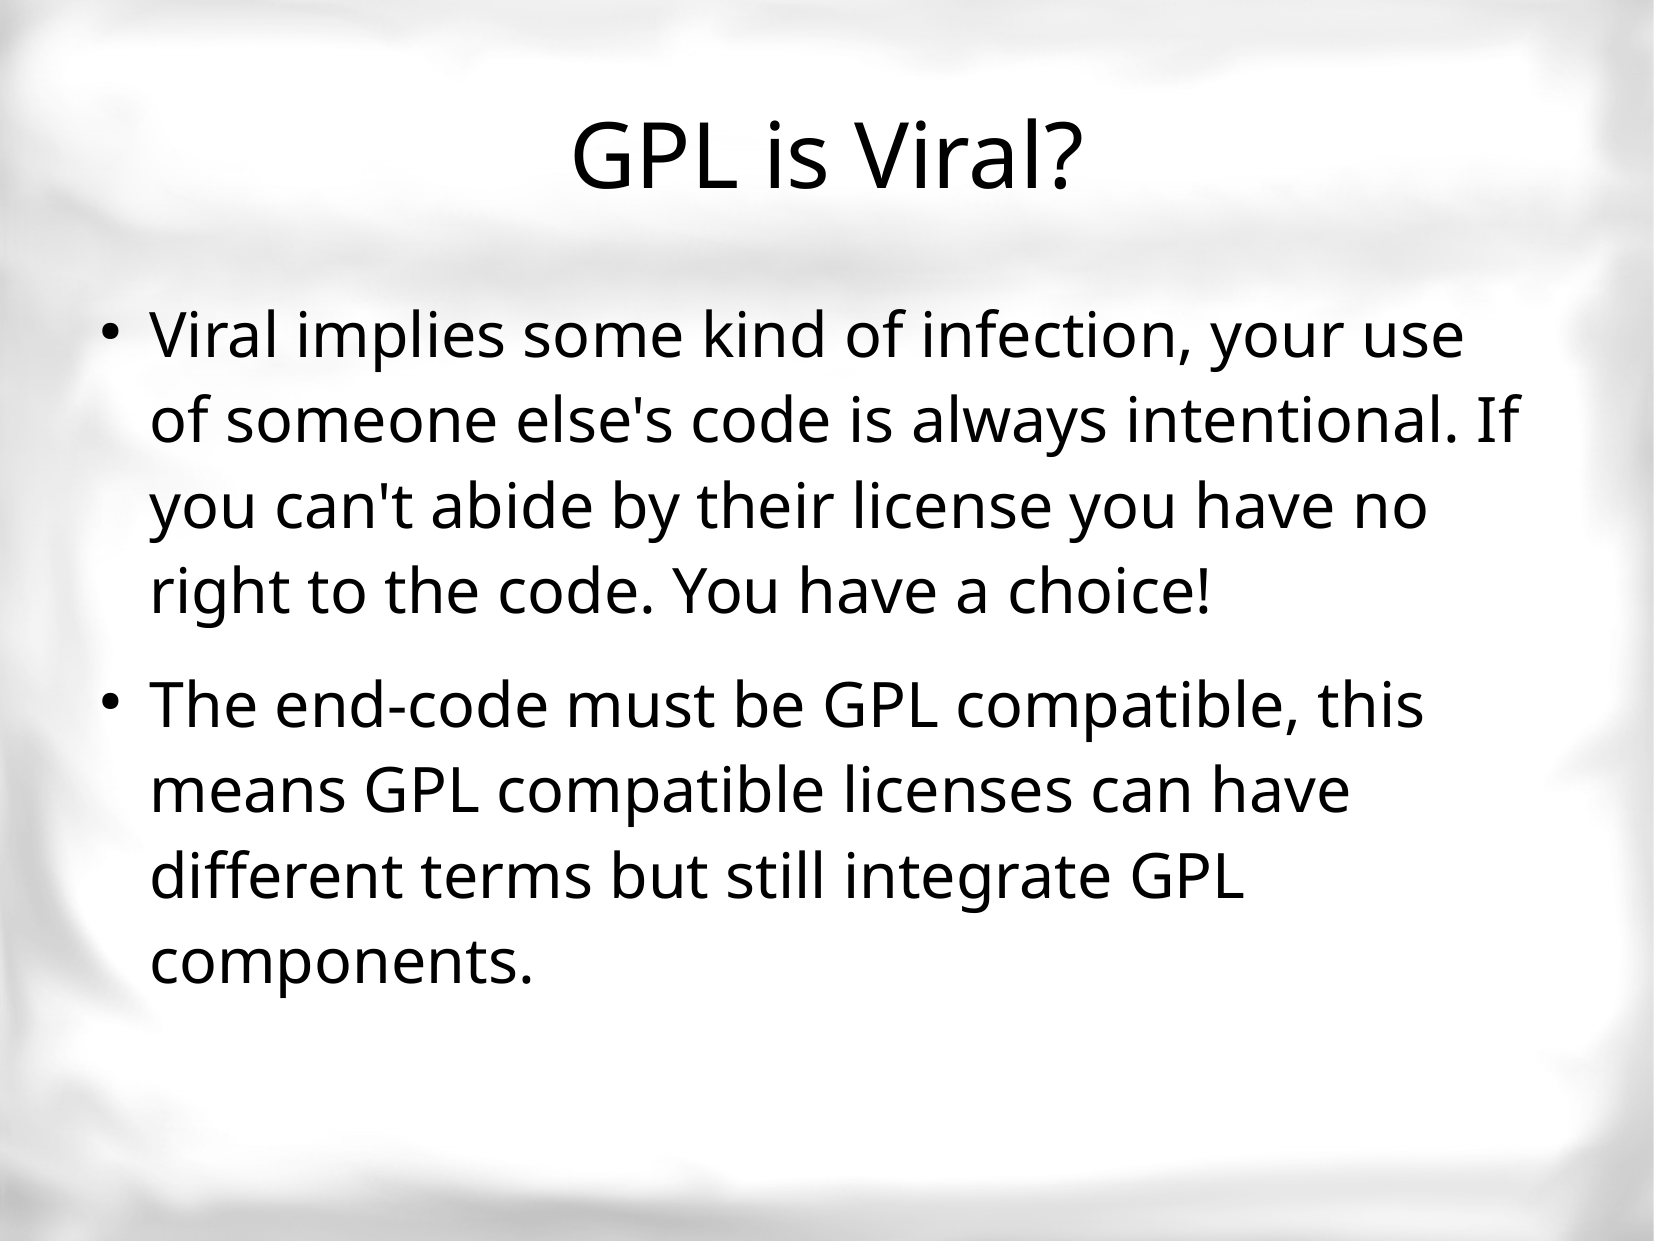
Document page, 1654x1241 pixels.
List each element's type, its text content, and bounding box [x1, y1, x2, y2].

title GPL is Viral? [82, 49, 1571, 257]
picture [0, 0, 1654, 1241]
list Viral implies some kind of infection, your use of someone else's code is always intentional. If you can't abide by their license you have no right to the code. You have a choice! The end-code must be GPL compatible, this means GPL compatible licenses can have different terms but still integrate GPL components. [82, 290, 1538, 1010]
